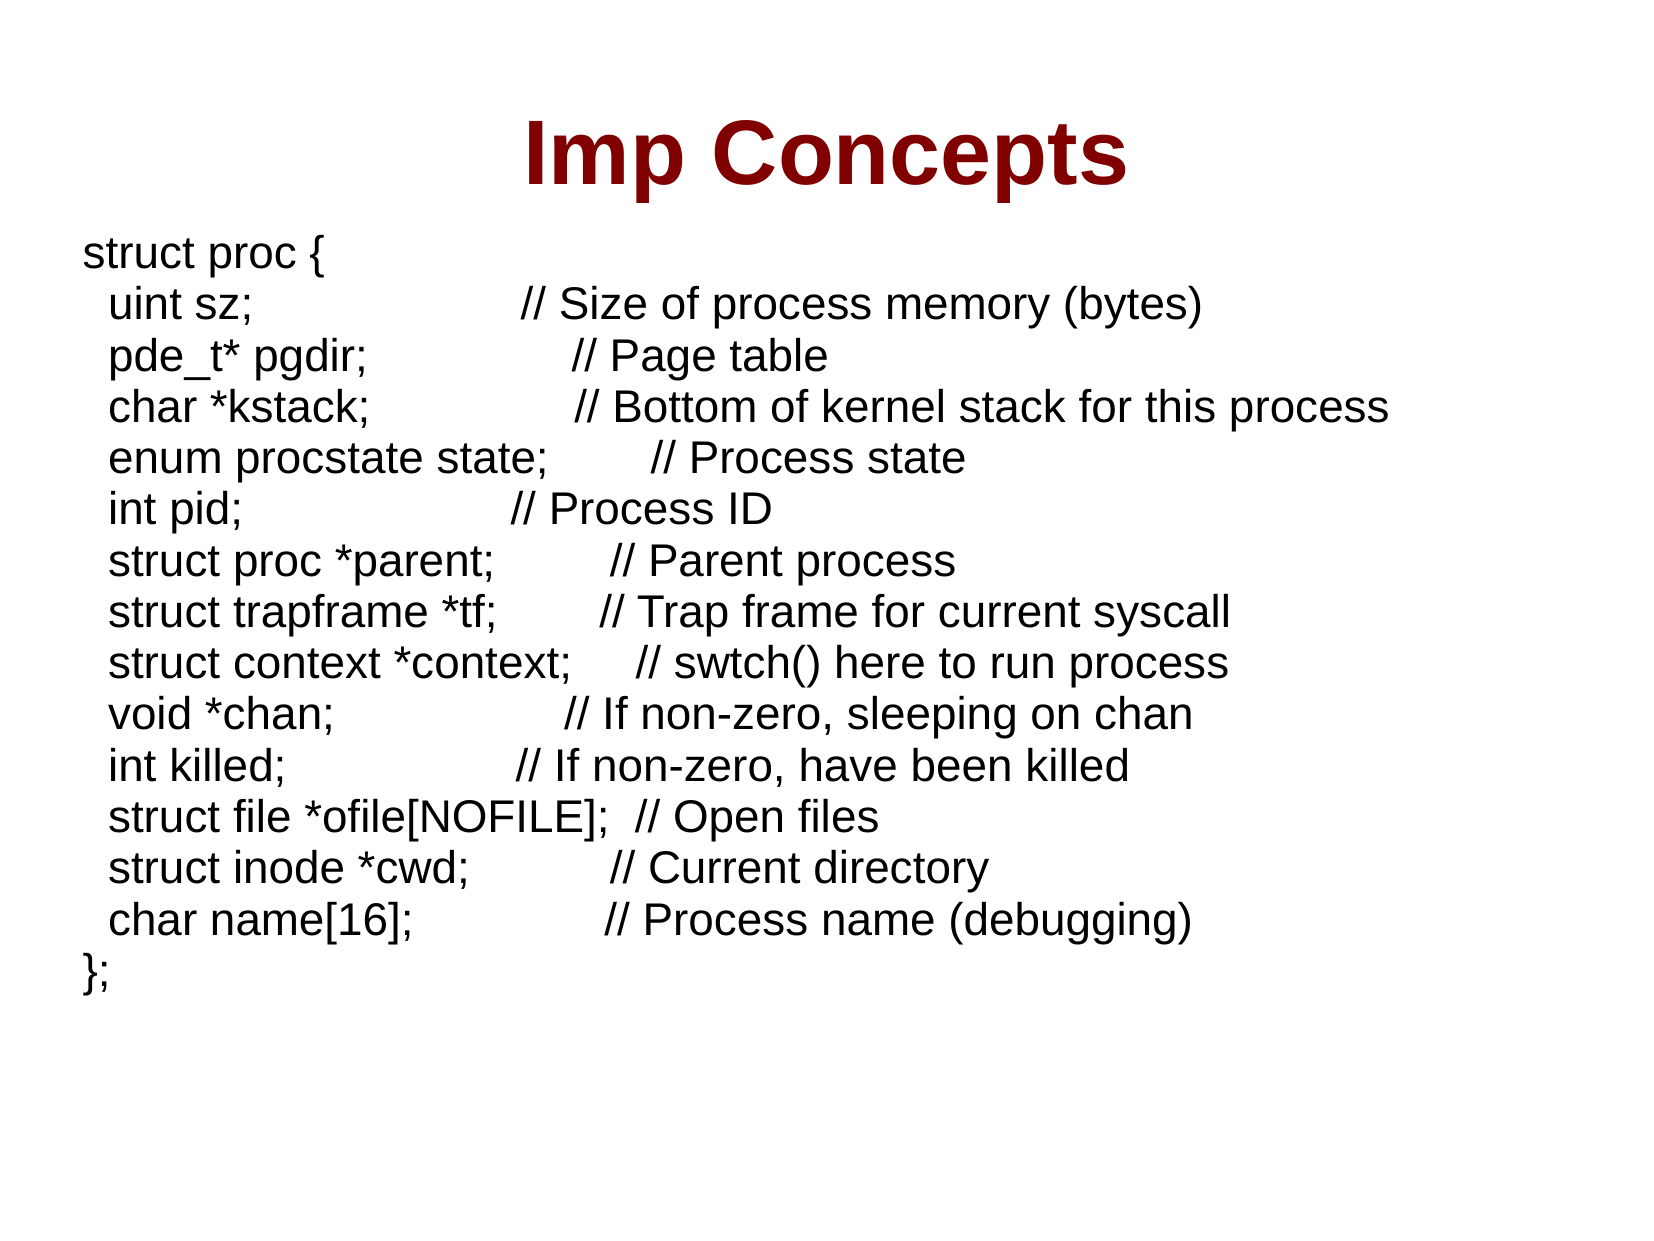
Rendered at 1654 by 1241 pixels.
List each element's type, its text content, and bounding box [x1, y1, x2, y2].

subtitle struct proc { uint sz; // Size of process memory (bytes) pde_t* pgdir; // Page table char *kstack; // Bottom of kernel stack for this process enum procstate state; // Process state int pid; // Process ID struct proc *parent; // Parent process struct trapframe *tf; // Trap frame for current syscall struct context *context; // swtch() here to run process void *chan; // If non-zero, sleeping on chan int killed; // If non-zero, have been killed struct file *ofile[NOFILE]; // Open files struct inode *cwd; // Current directory char name[16]; // Process name (debugging) }; [82, 227, 1571, 1071]
title Imp Concepts [82, 49, 1571, 227]
